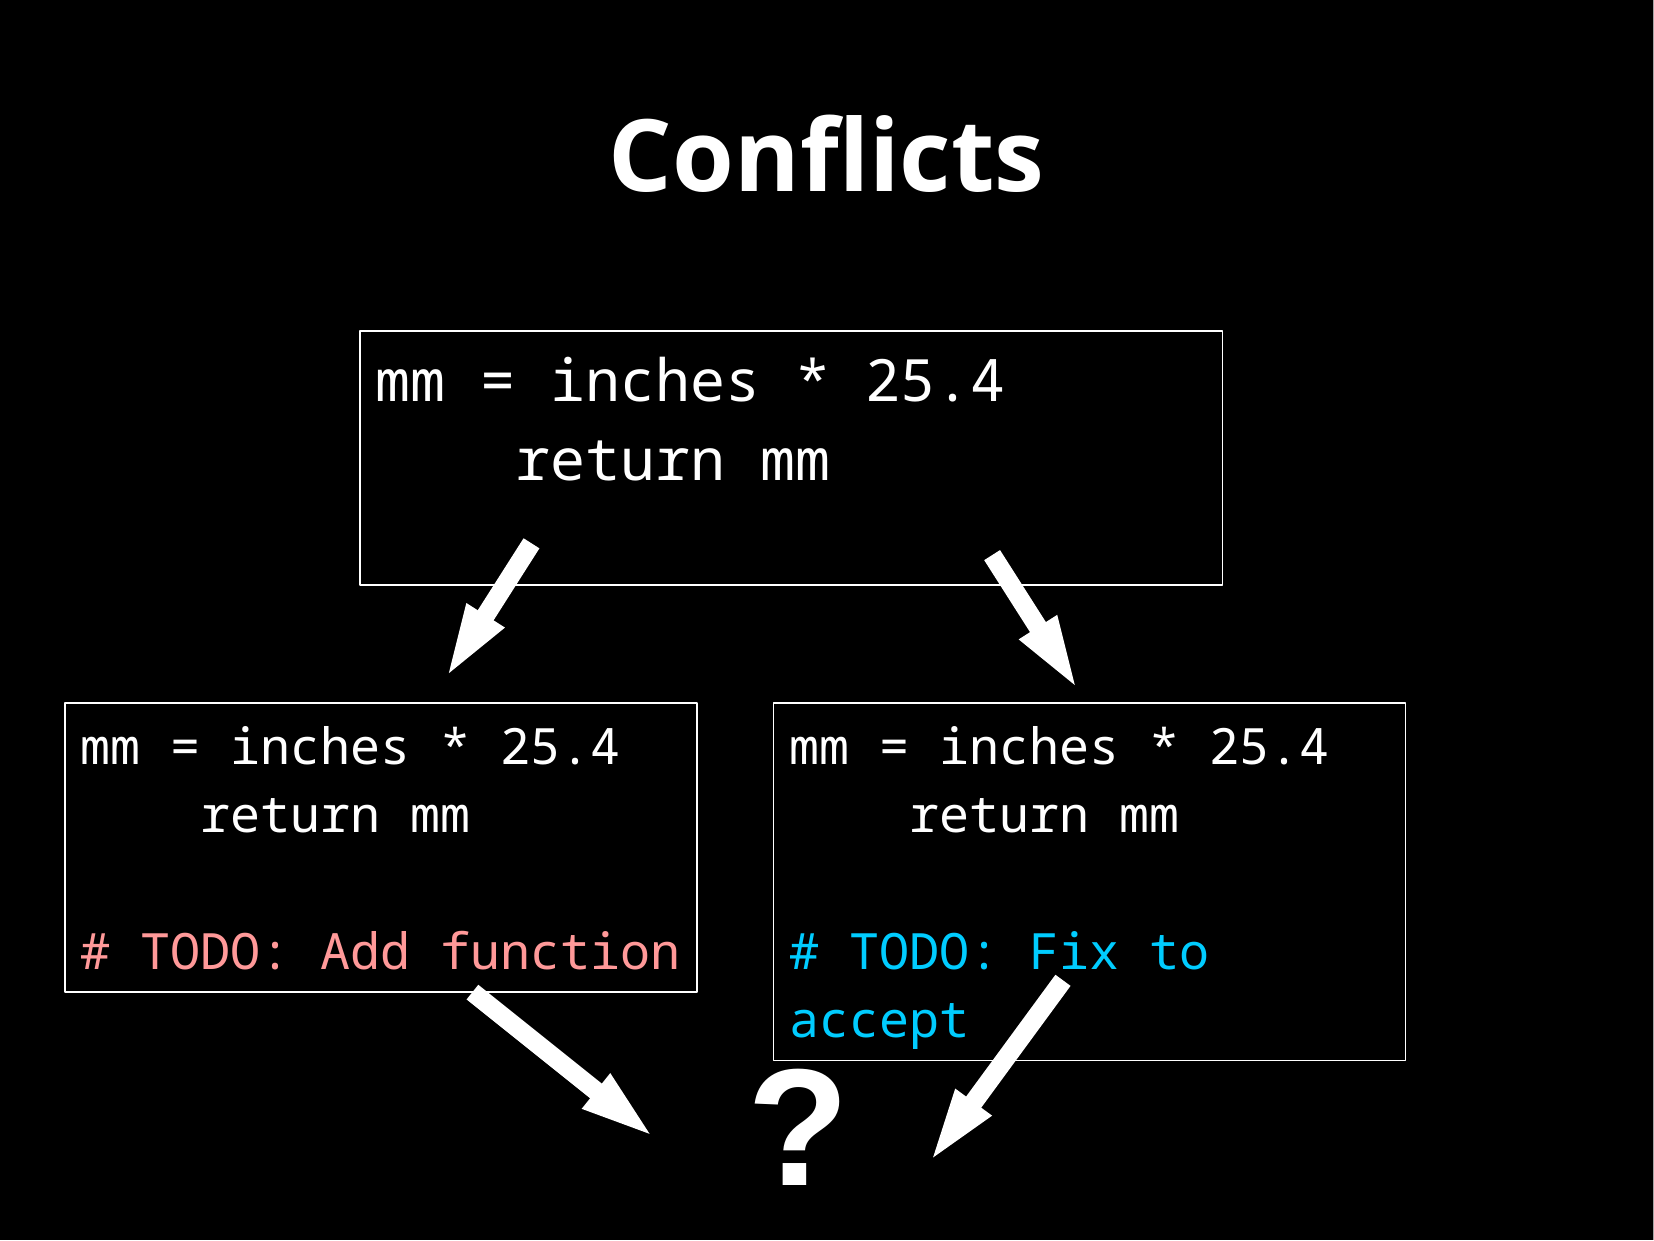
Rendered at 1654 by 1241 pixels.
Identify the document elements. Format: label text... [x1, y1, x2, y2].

text_box ? [732, 1027, 863, 1229]
text_box ? [797, 1027, 810, 1034]
title Conflicts [82, 26, 1571, 280]
text_box ? [774, 1027, 863, 1060]
text_box mm = inches * 25.4 return mm # TODO: Add function [64, 702, 697, 963]
text_box mm = inches * 25.4 return mm [360, 330, 1223, 524]
text_box mm = inches * 25.4 return mm # TODO: Fix to accept [773, 702, 1406, 963]
